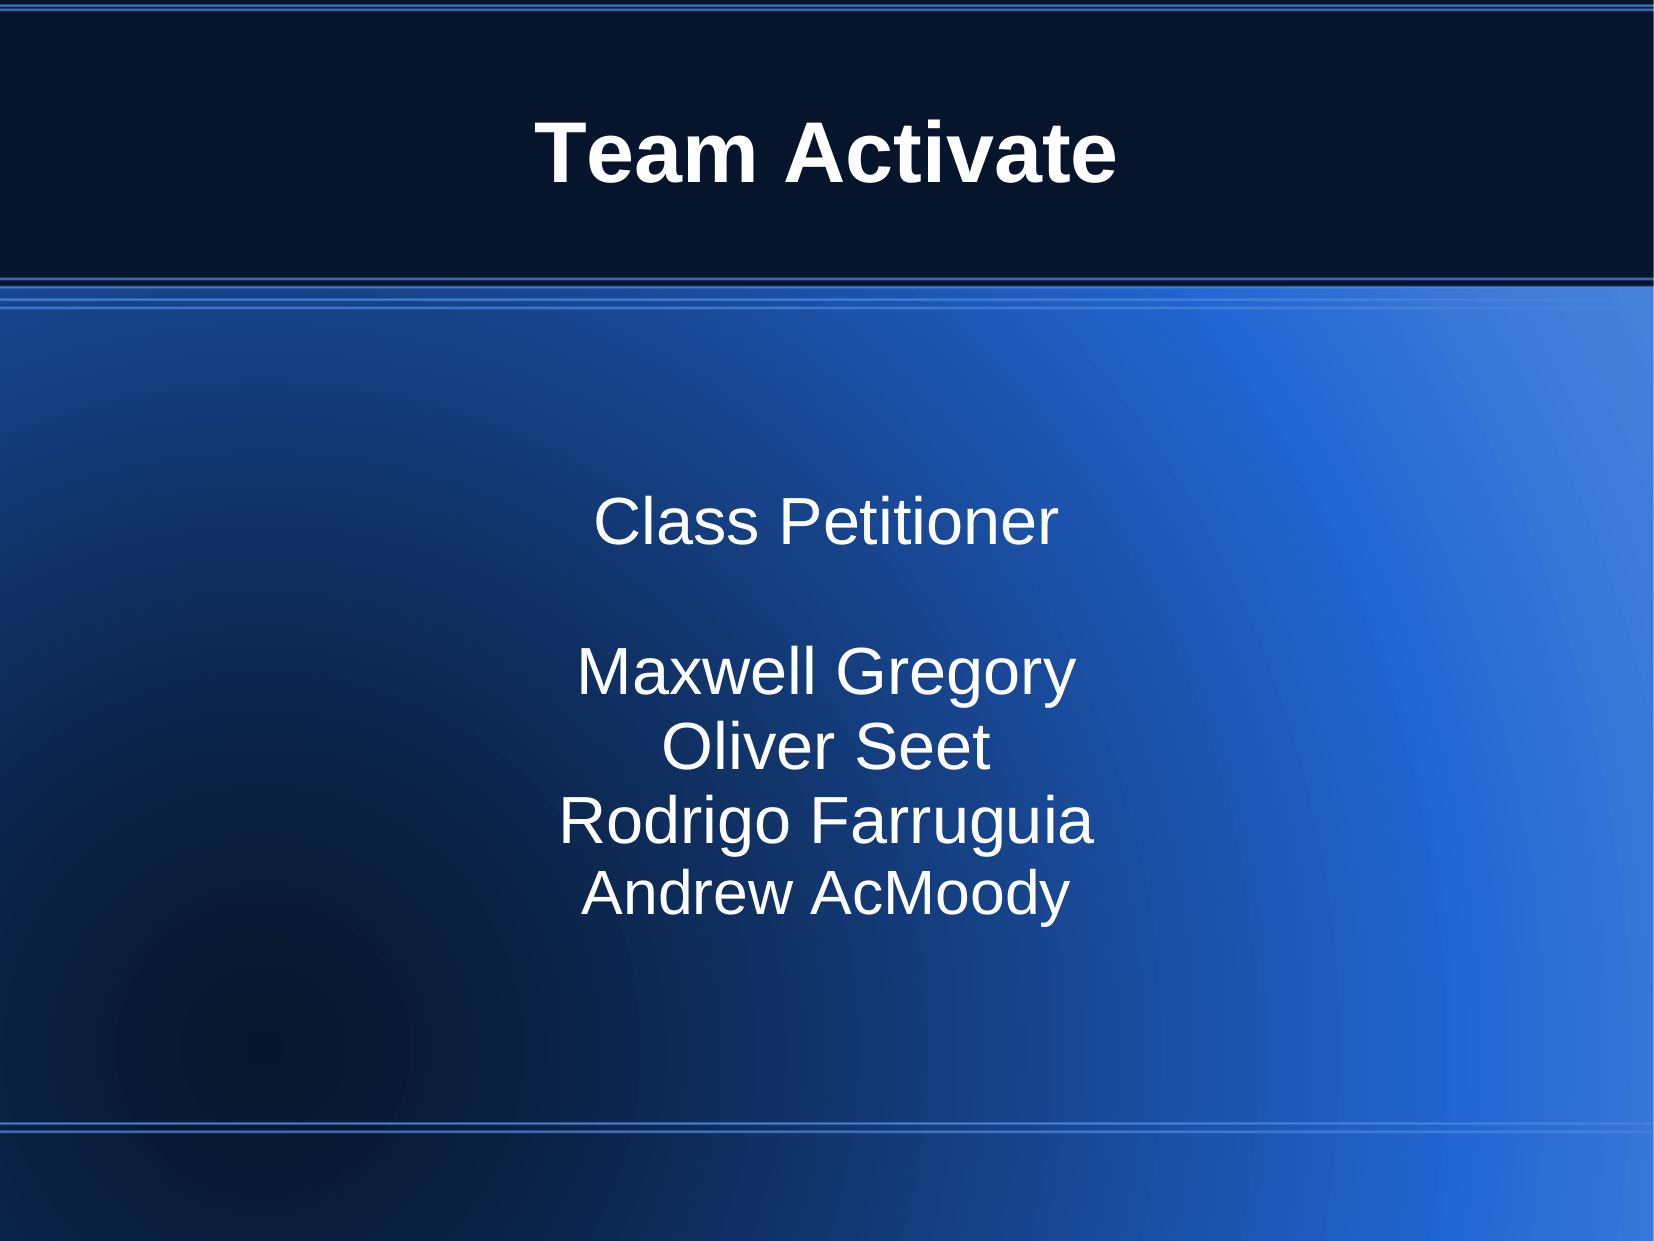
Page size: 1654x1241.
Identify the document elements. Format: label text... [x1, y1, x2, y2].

picture [0, 0, 1654, 1241]
subtitle Class Petitioner Maxwell Gregory Oliver Seet Rodrigo Farruguia Andrew AcMoody [82, 355, 1571, 1058]
title Team Activate [82, 49, 1571, 257]
